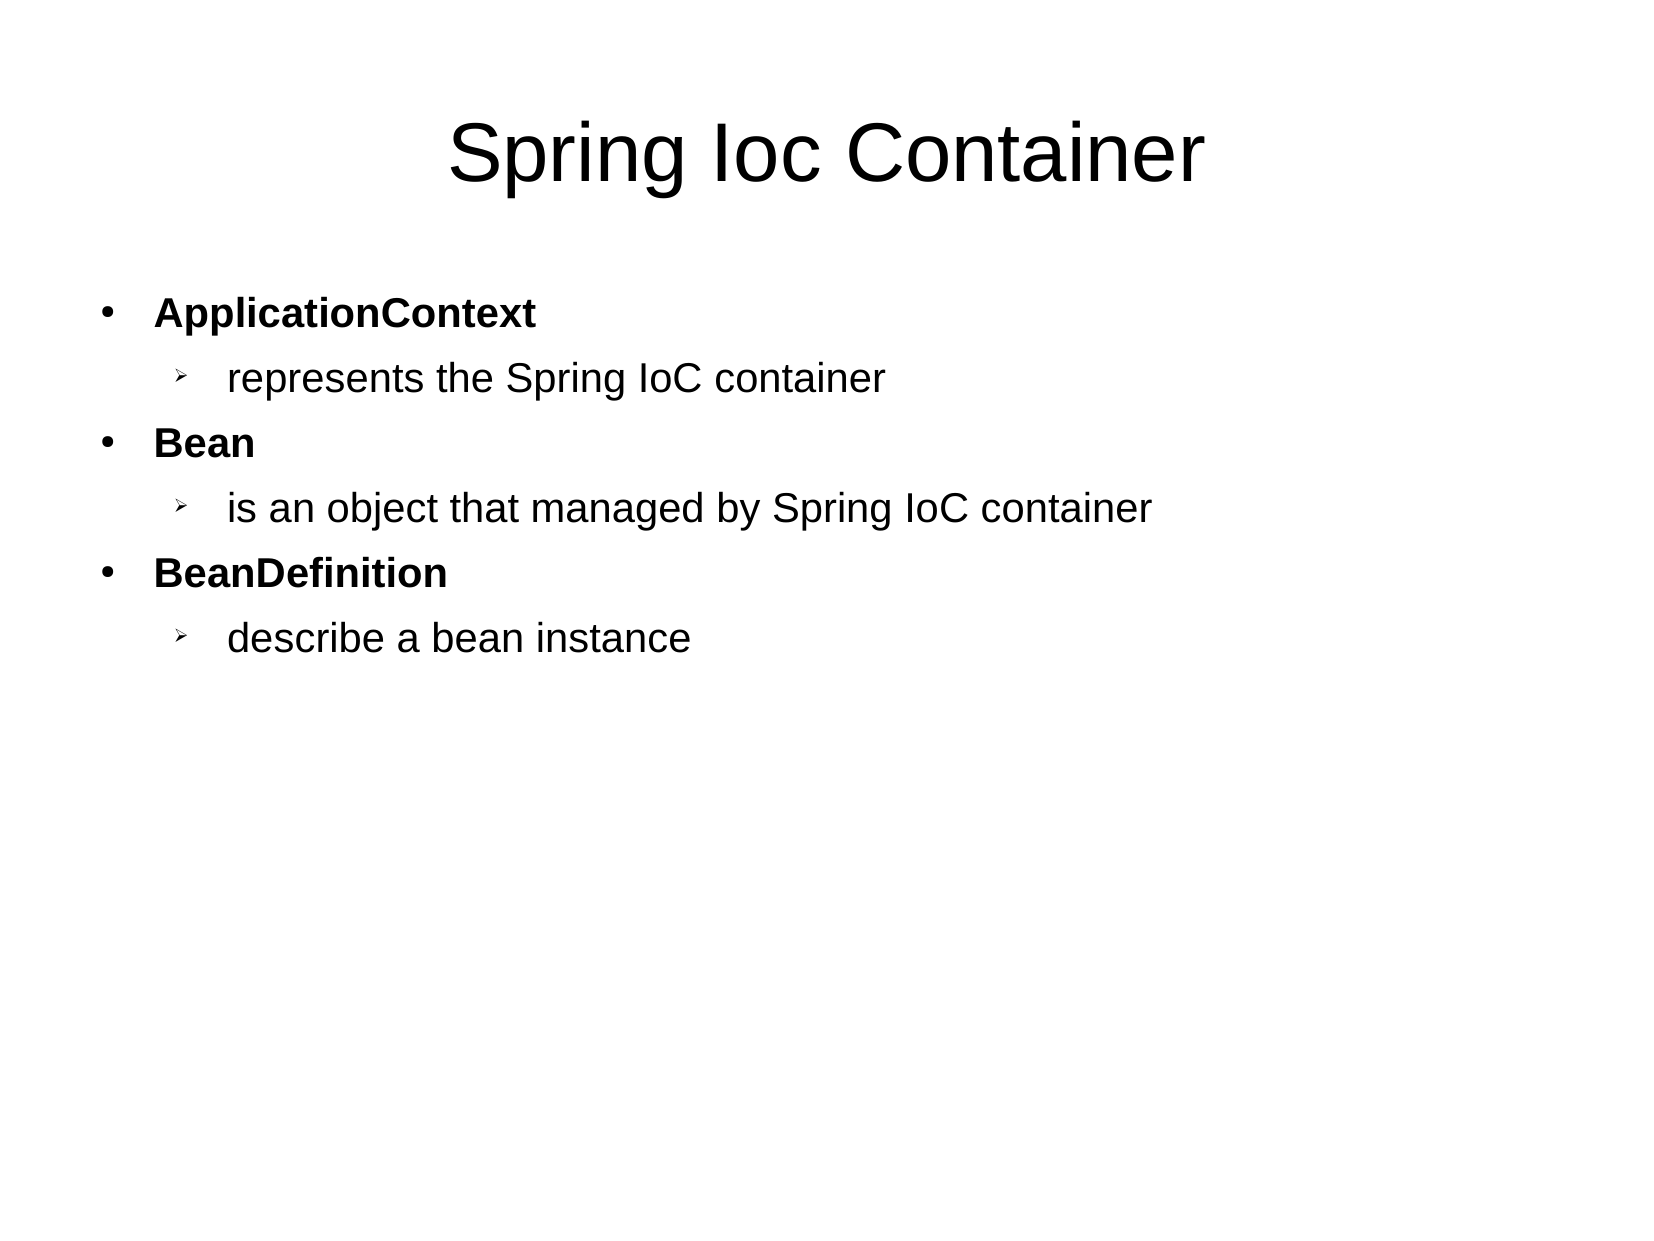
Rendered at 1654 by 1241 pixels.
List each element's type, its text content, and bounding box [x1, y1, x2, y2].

list ApplicationContext represents the Spring IoC container Bean is an object that managed by Spring IoC container BeanDefinition describe a bean instance [82, 290, 1571, 1010]
title Spring Ioc Container [82, 49, 1571, 257]
